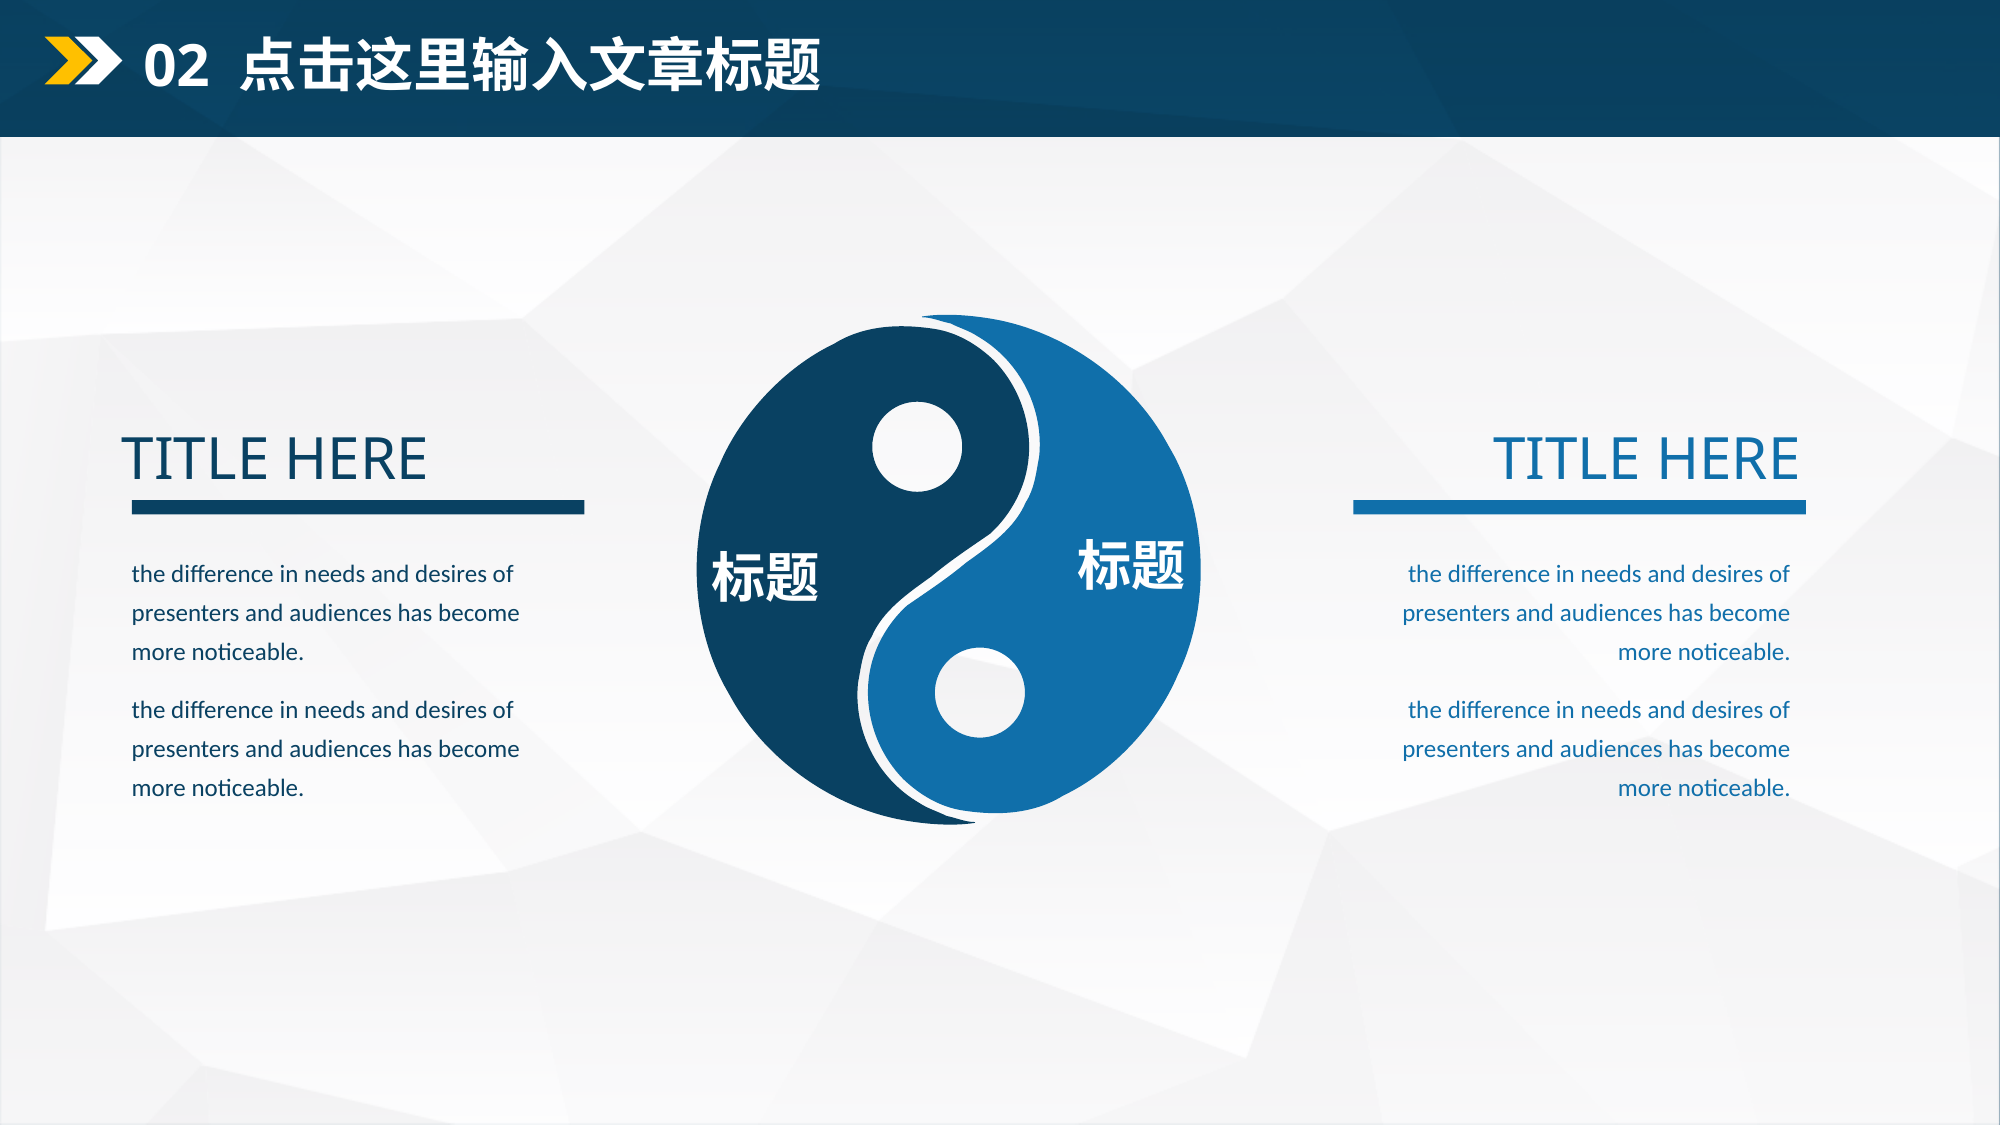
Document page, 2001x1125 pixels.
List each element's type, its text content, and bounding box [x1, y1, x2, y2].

text_box the difference in needs and desires of presenters and audiences has become more noticeable. [1353, 676, 1806, 809]
text_box the difference in needs and desires of presenters and audiences has become more noticeable. [116, 540, 570, 673]
text_box 02 点击这里输入文章标题 [128, 21, 837, 106]
text_box TITLE HERE [121, 414, 445, 500]
text_box [1353, 500, 1806, 515]
text_box TITLE HERE [1493, 414, 1816, 500]
text_box [44, 36, 93, 85]
text_box 标题 [867, 314, 1201, 814]
text_box [131, 500, 585, 515]
text_box [74, 36, 123, 85]
text_box 标题 [696, 326, 1030, 825]
text_box the difference in needs and desires of presenters and audiences has become more noticeable. [1353, 540, 1806, 673]
picture [0, 0, 2000, 1125]
text_box the difference in needs and desires of presenters and audiences has become more noticeable. [116, 676, 570, 809]
